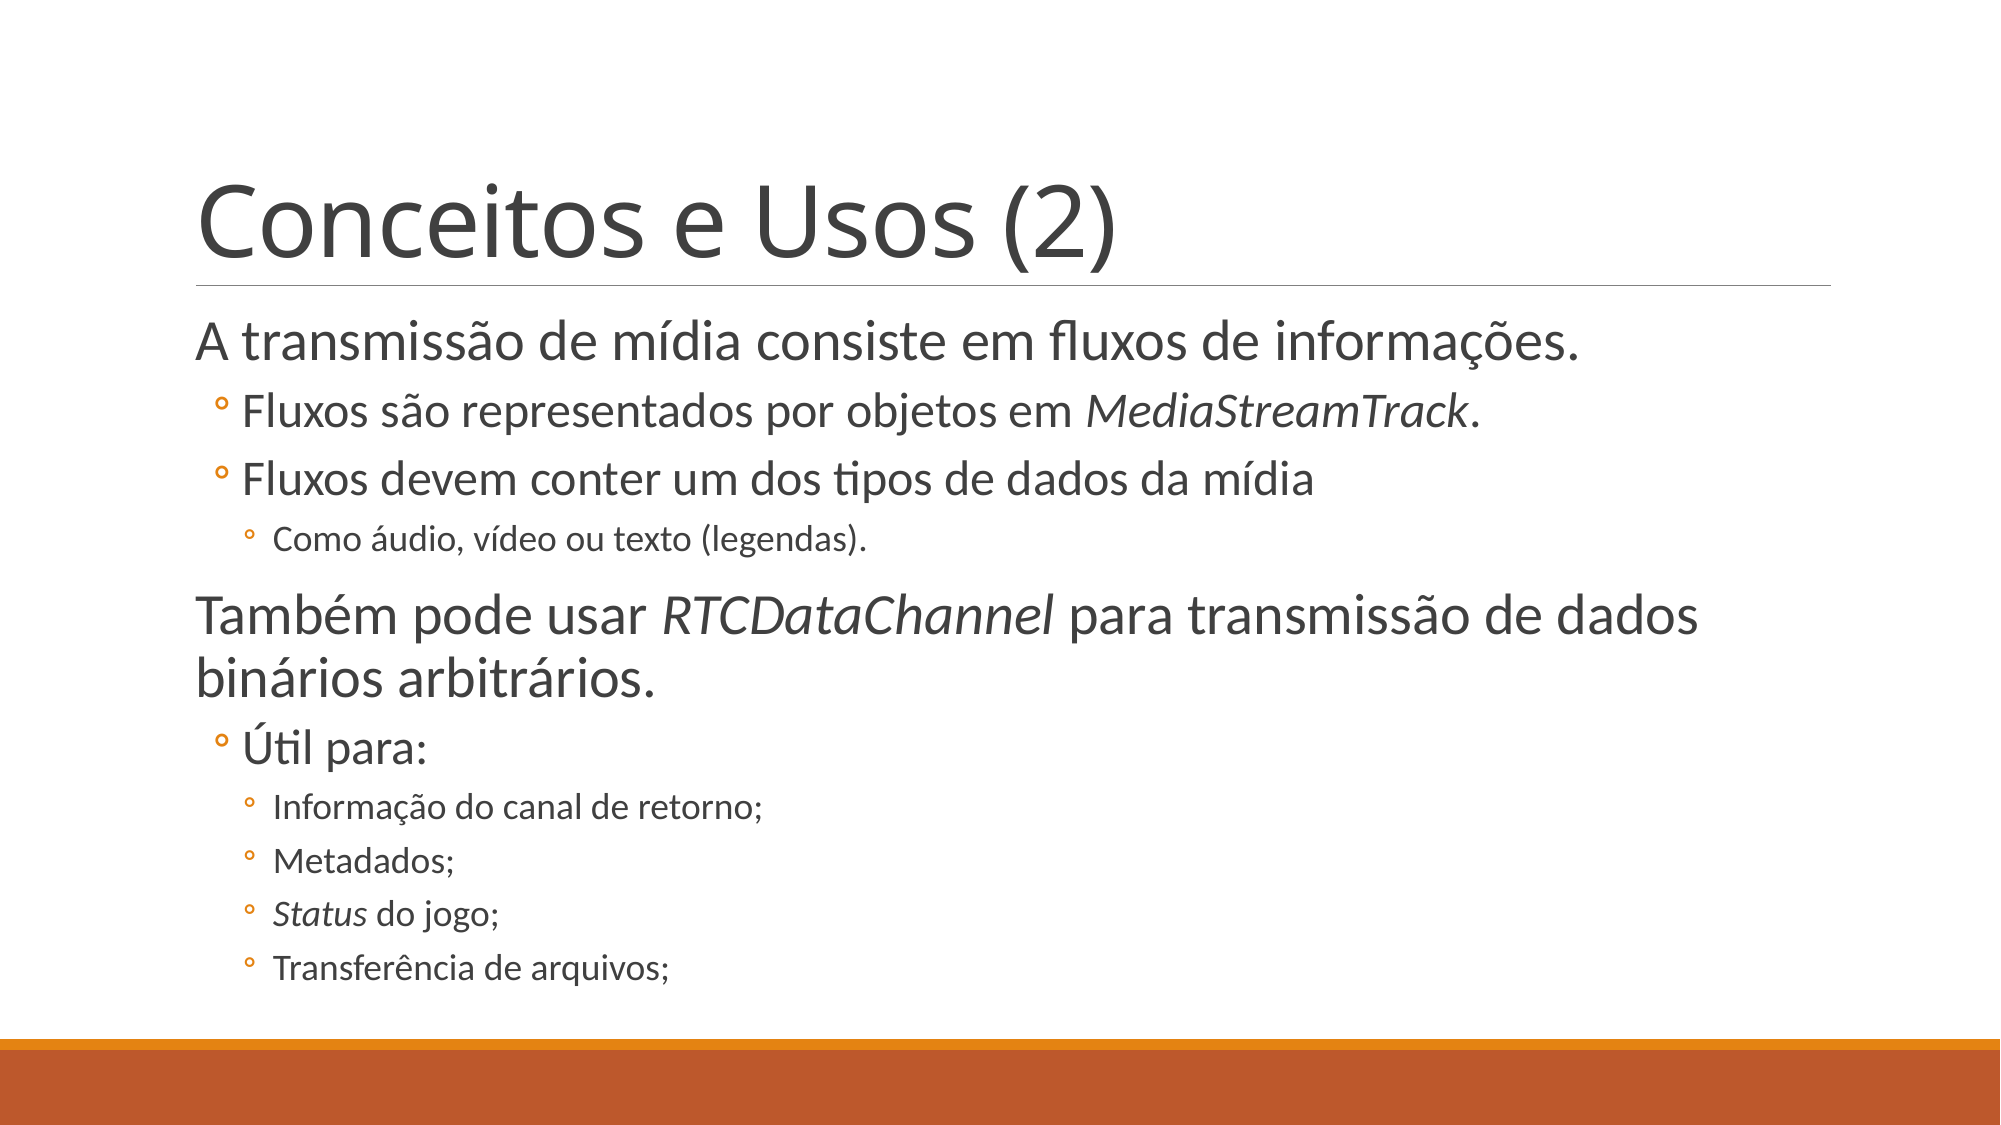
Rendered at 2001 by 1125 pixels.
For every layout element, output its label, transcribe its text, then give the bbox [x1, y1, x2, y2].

title Conceitos e Usos (2) [180, 47, 1830, 285]
list A transmissão de mídia consiste em fluxos de informações. Fluxos são representados por objetos em MediaStreamTrack. Fluxos devem conter um dos tipos de dados da mídia Como áudio, vídeo ou texto (legendas). Também pode usar RTCDataChannel para transmissão de dados binários arbitrários. Útil para: Informação do canal de retorno; Metadados; Status do jogo; Transferência de arquivos; [180, 302, 1830, 963]
